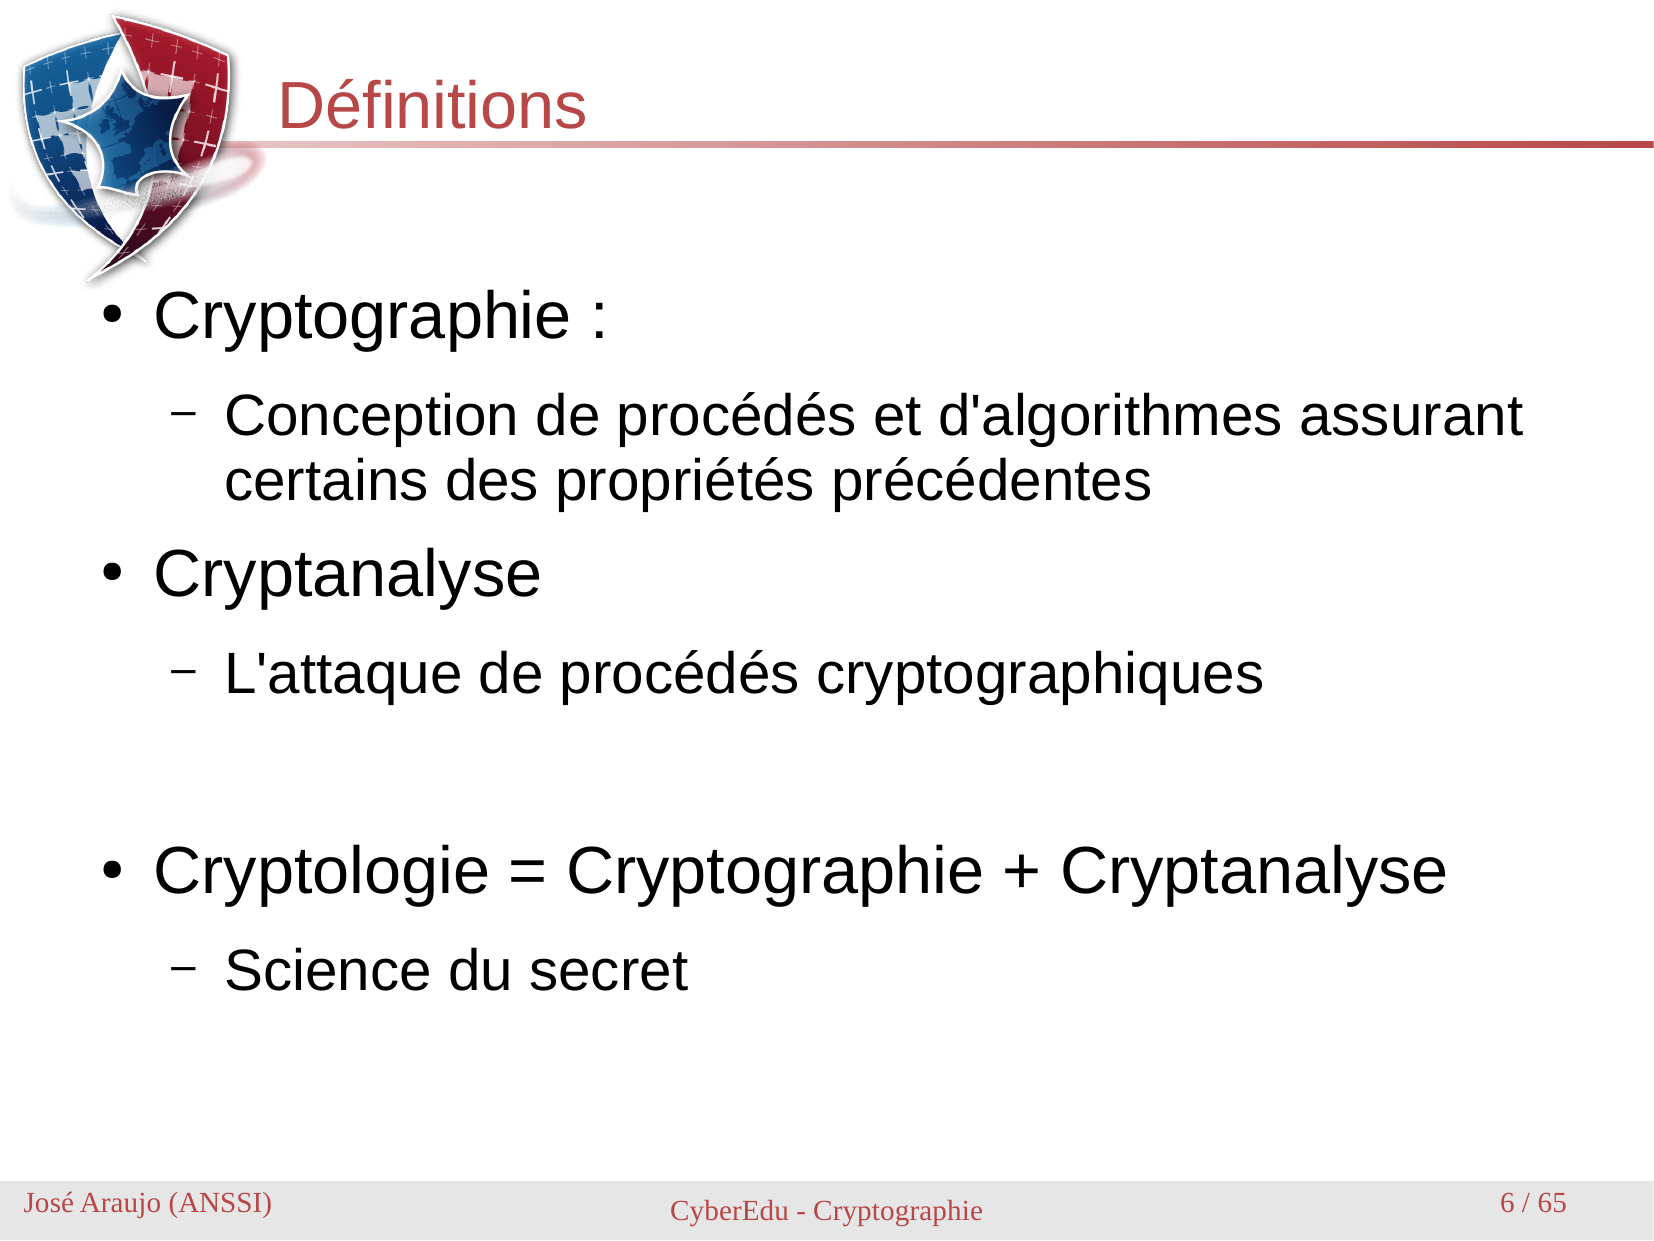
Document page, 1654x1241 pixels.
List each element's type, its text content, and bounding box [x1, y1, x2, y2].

picture [0, 0, 272, 290]
list Cryptographie : Conception de procédés et d'algorithmes assurant certains des propriétés précédentes Cryptanalyse L'attaque de procédés cryptographiques Cryptologie = Cryptographie + Cryptanalyse Science du secret [82, 278, 1595, 1170]
title Définitions [277, 49, 1642, 237]
